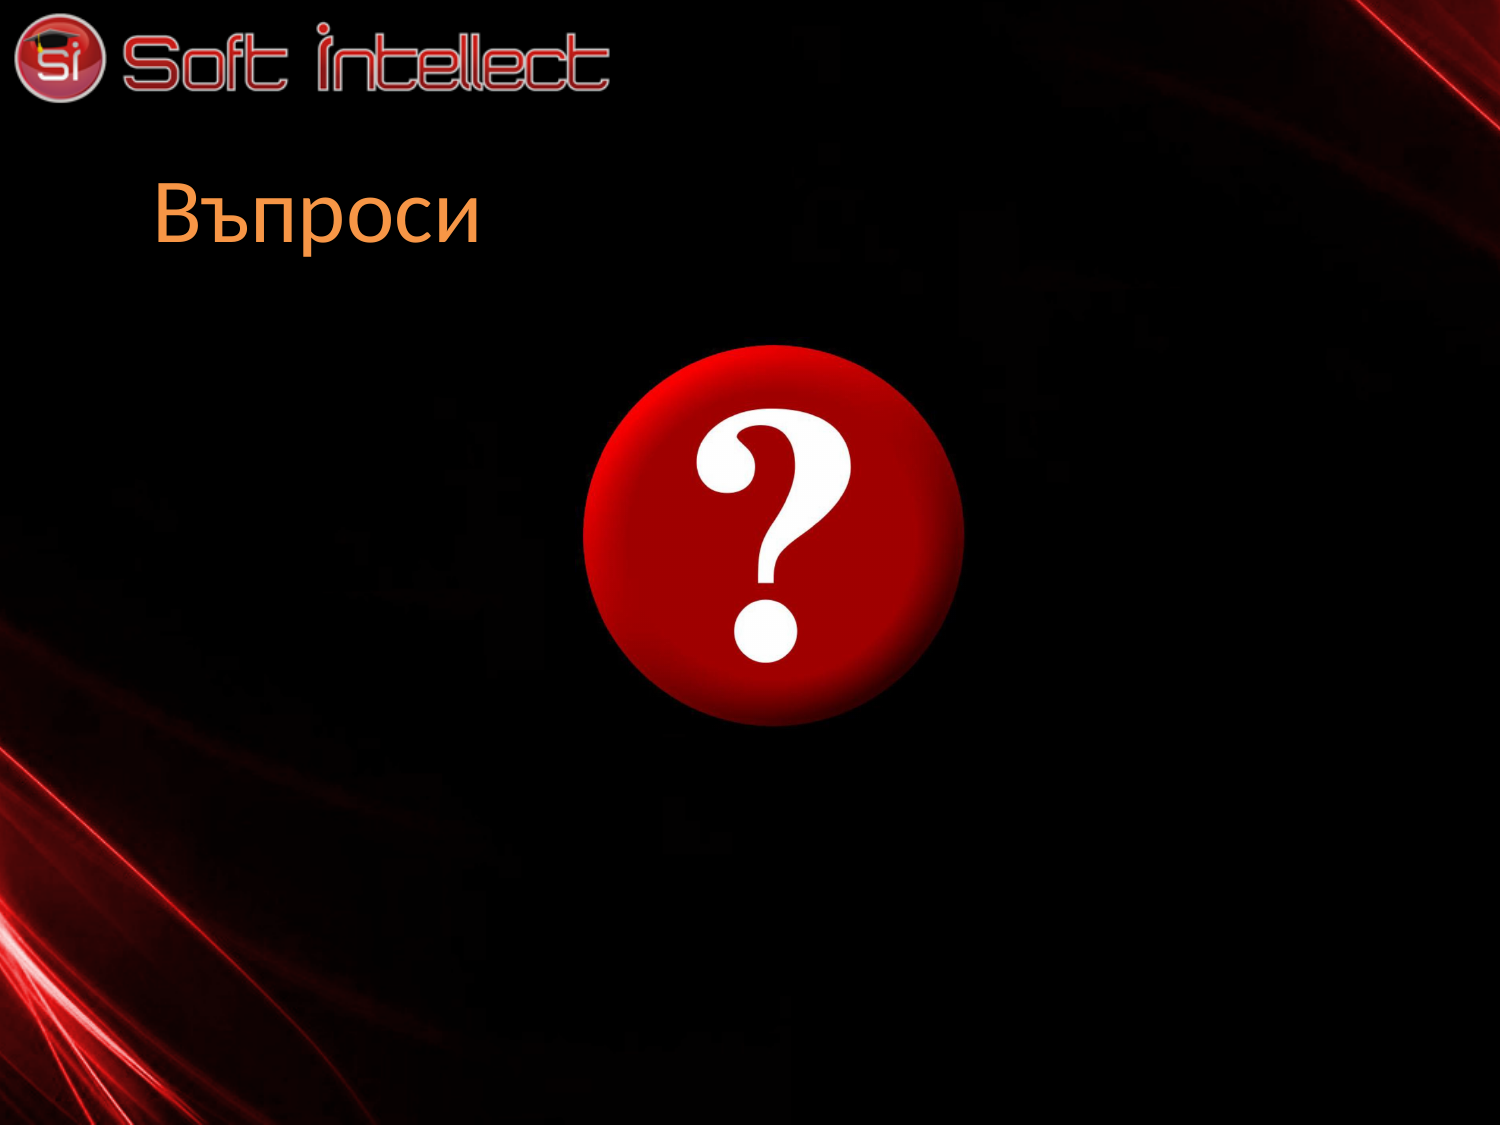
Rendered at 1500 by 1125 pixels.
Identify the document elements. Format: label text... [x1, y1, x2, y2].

picture [0, 0, 1500, 1125]
text_box Въпроси [137, 112, 1488, 300]
